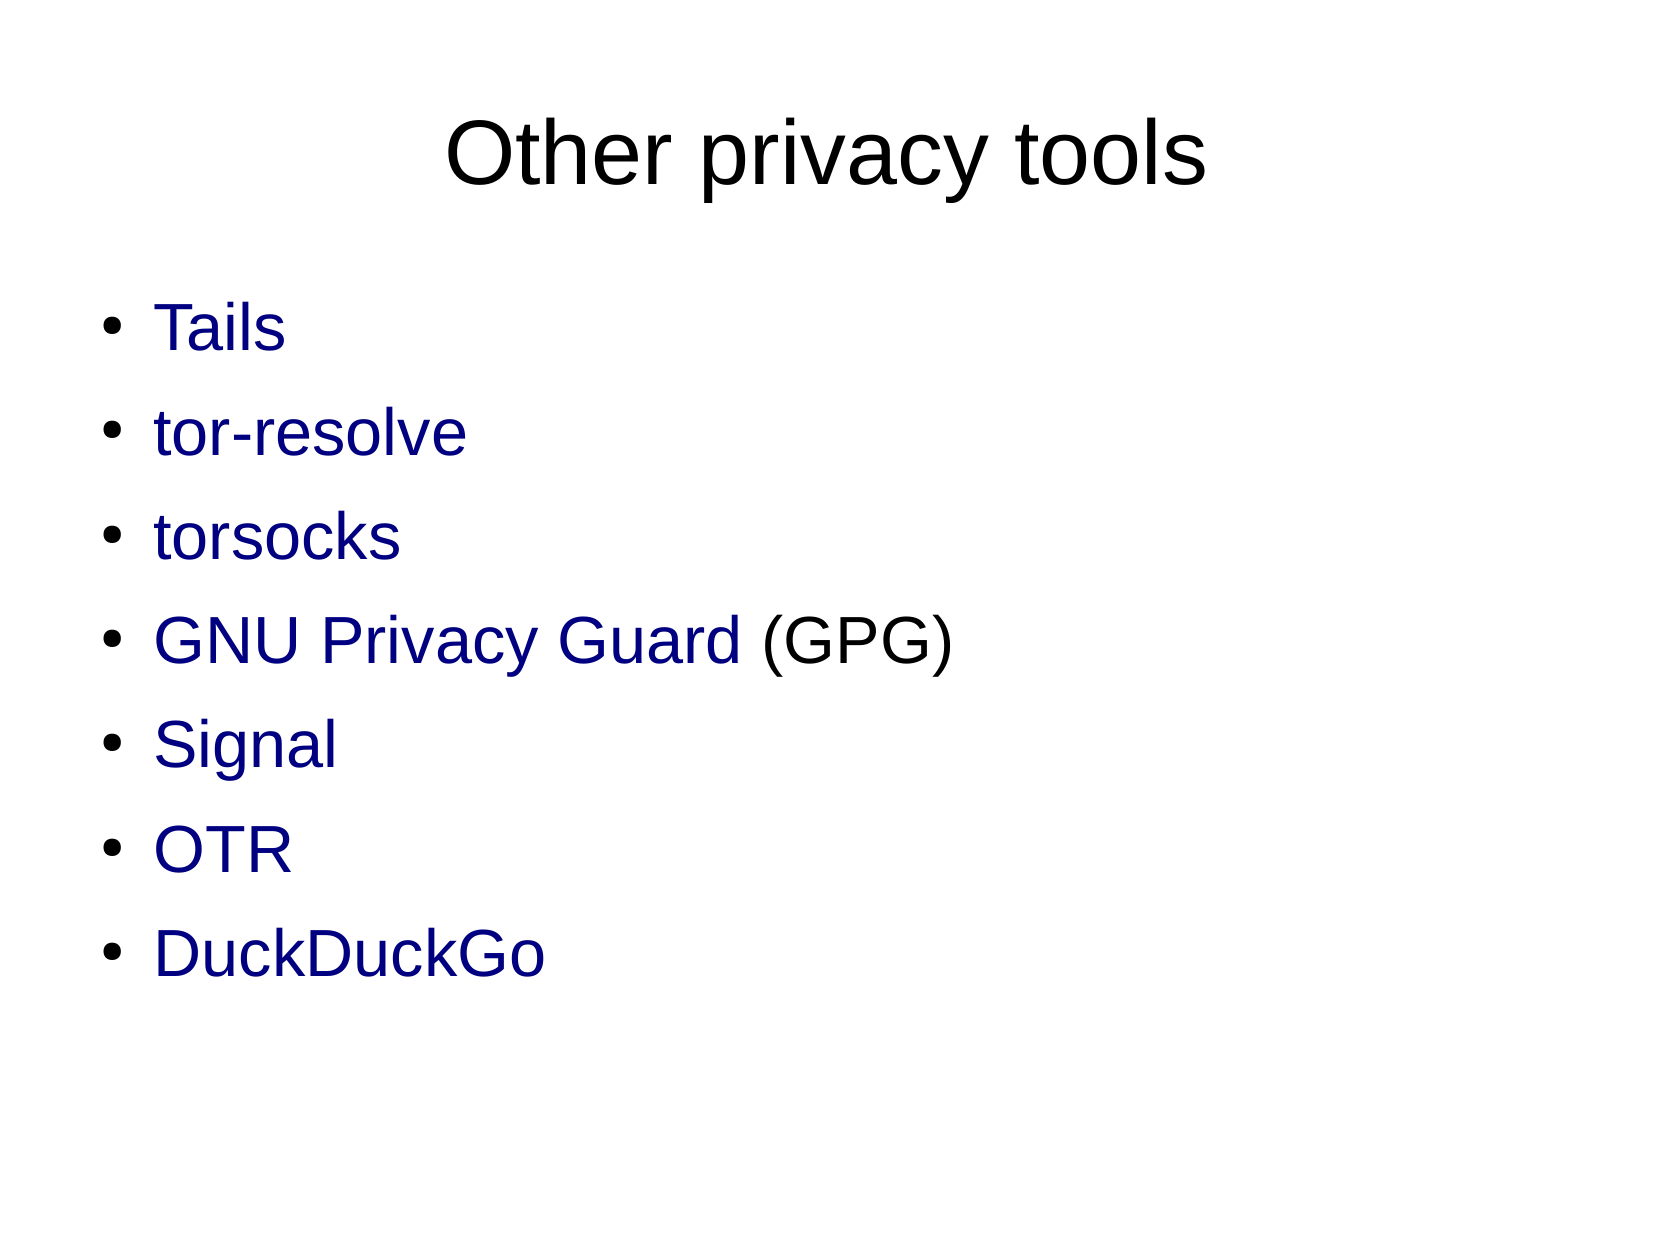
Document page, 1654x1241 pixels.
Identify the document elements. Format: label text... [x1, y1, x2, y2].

list Tails tor-resolve torsocks GNU Privacy Guard (GPG) Signal OTR DuckDuckGo [82, 290, 1571, 1010]
title Other privacy tools [82, 49, 1571, 257]
